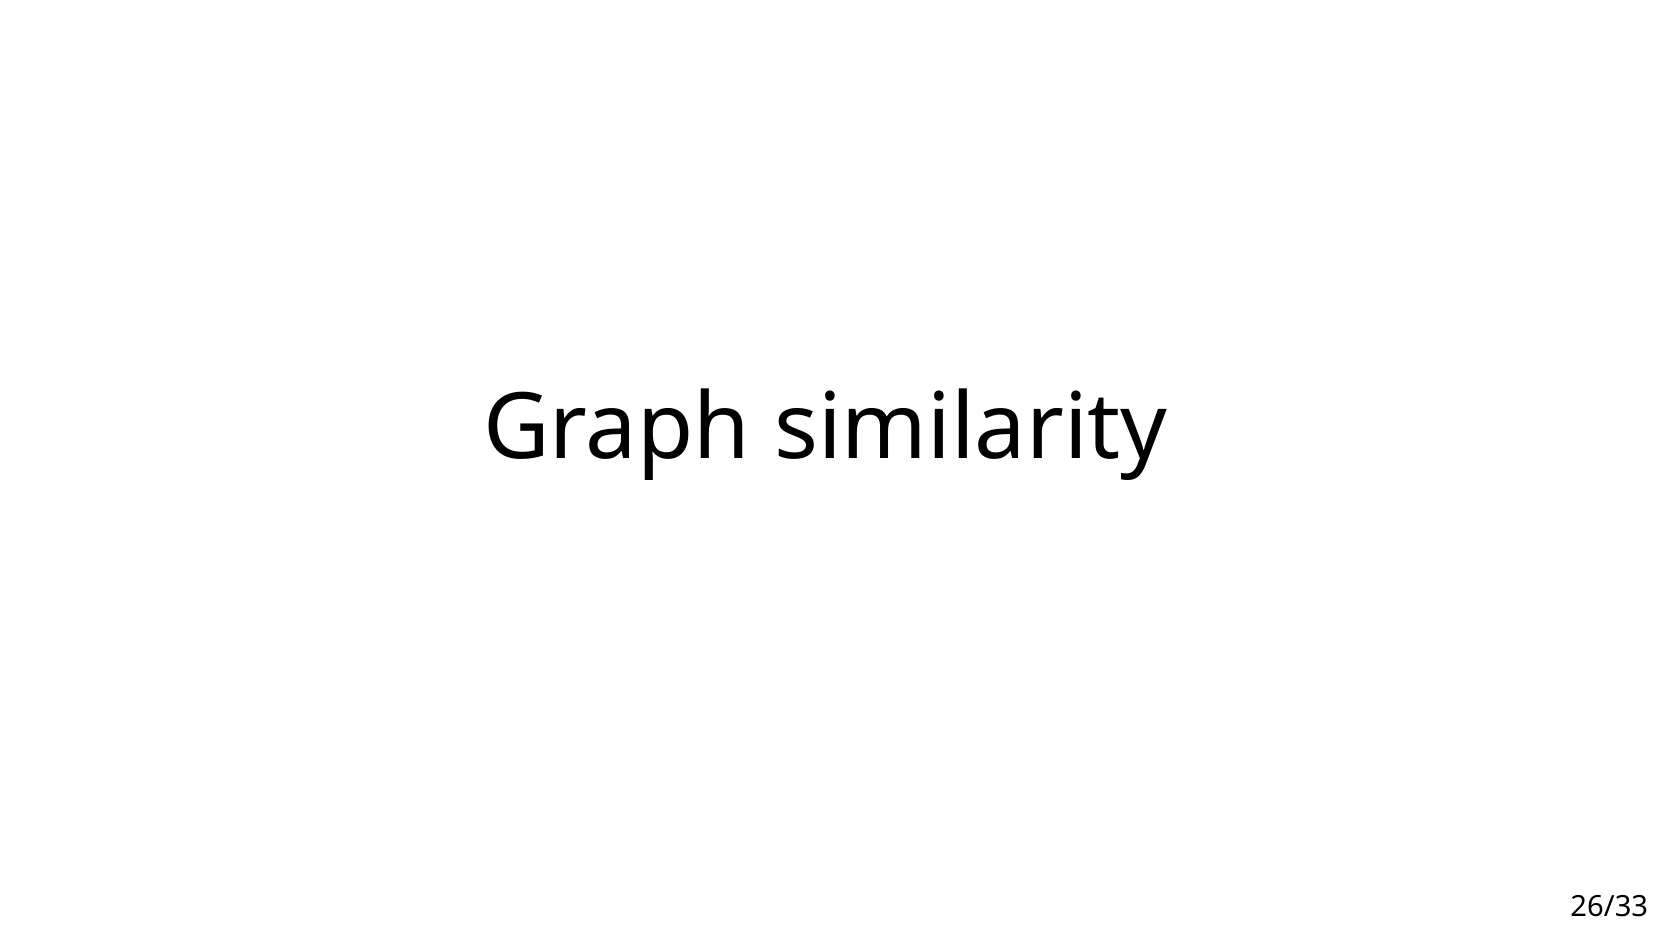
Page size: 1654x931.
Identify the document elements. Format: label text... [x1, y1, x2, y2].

title Graph similarity [81, 345, 1570, 501]
